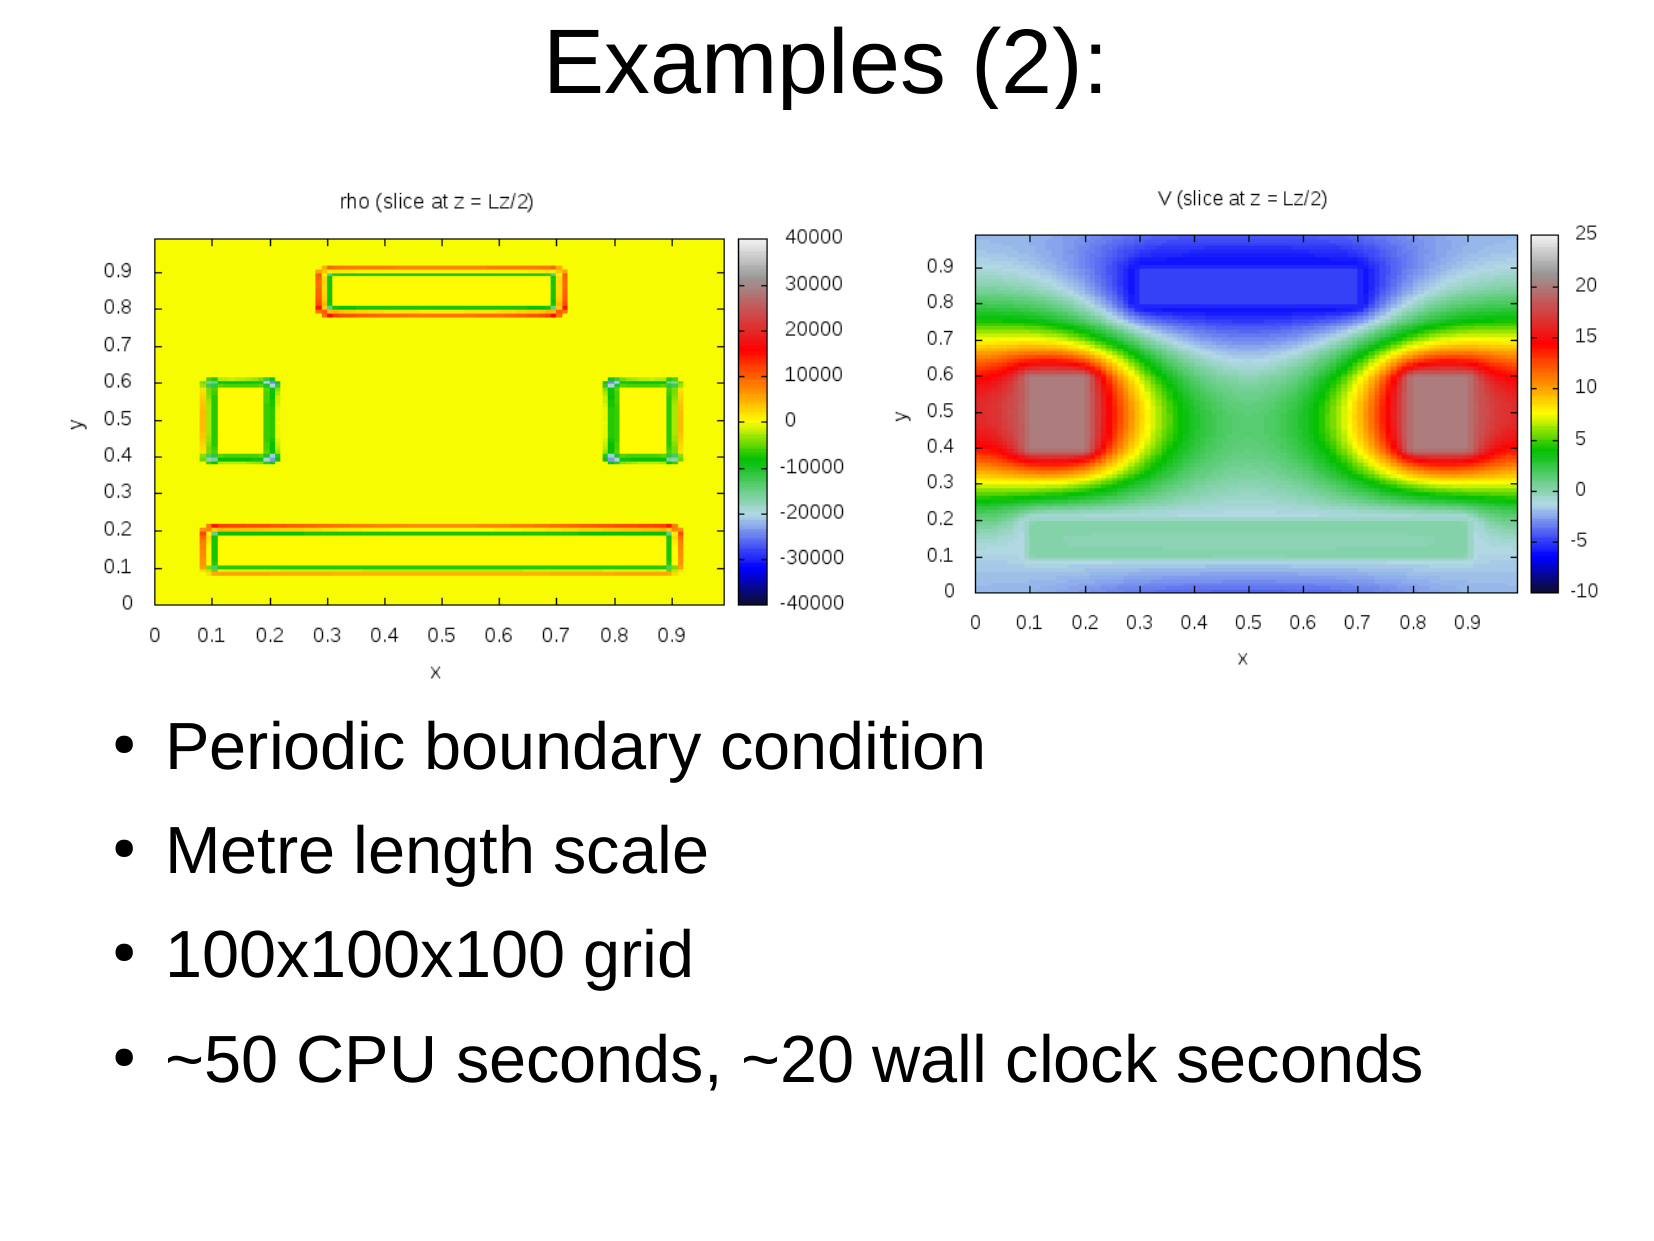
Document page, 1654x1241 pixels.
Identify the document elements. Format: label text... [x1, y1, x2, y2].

title Examples (2): [82, 0, 1571, 110]
list Periodic boundary condition Metre length scale 100x100x100 grid ~50 CPU seconds, ~20 wall clock seconds [94, 708, 1583, 1193]
picture [23, 109, 1642, 702]
